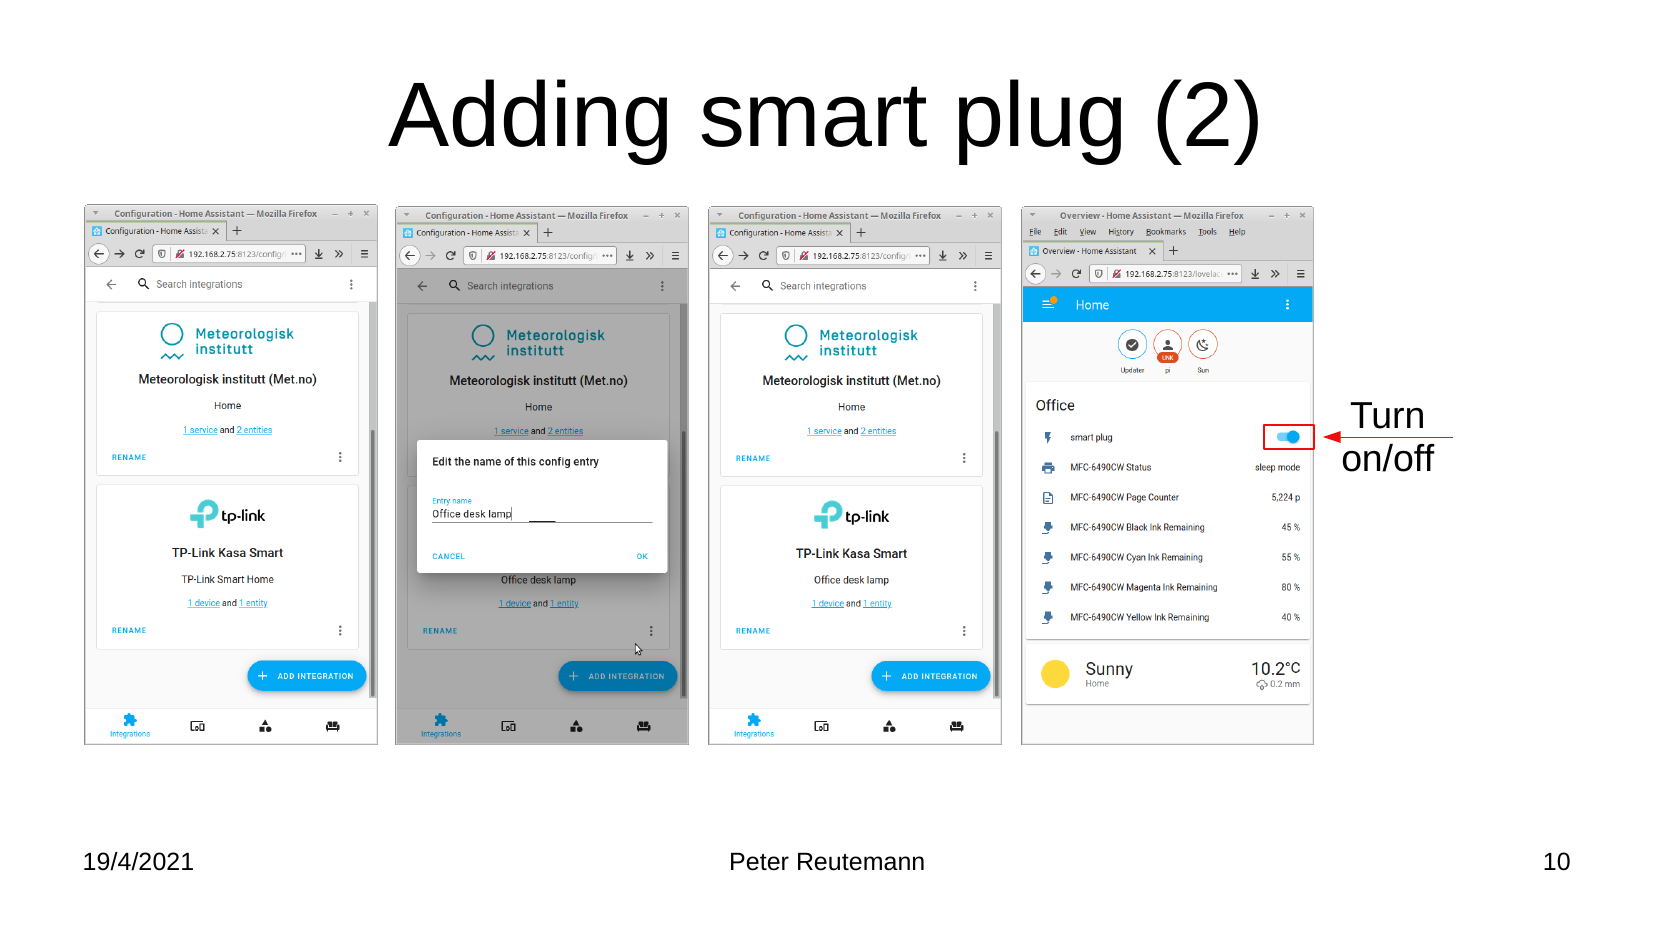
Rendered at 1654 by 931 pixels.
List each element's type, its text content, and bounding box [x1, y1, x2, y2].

picture [1021, 206, 1314, 745]
picture [708, 206, 1002, 745]
picture [84, 204, 378, 745]
title Adding smart plug (2) [82, 37, 1571, 193]
picture [1265, 426, 1313, 448]
picture [395, 206, 689, 745]
